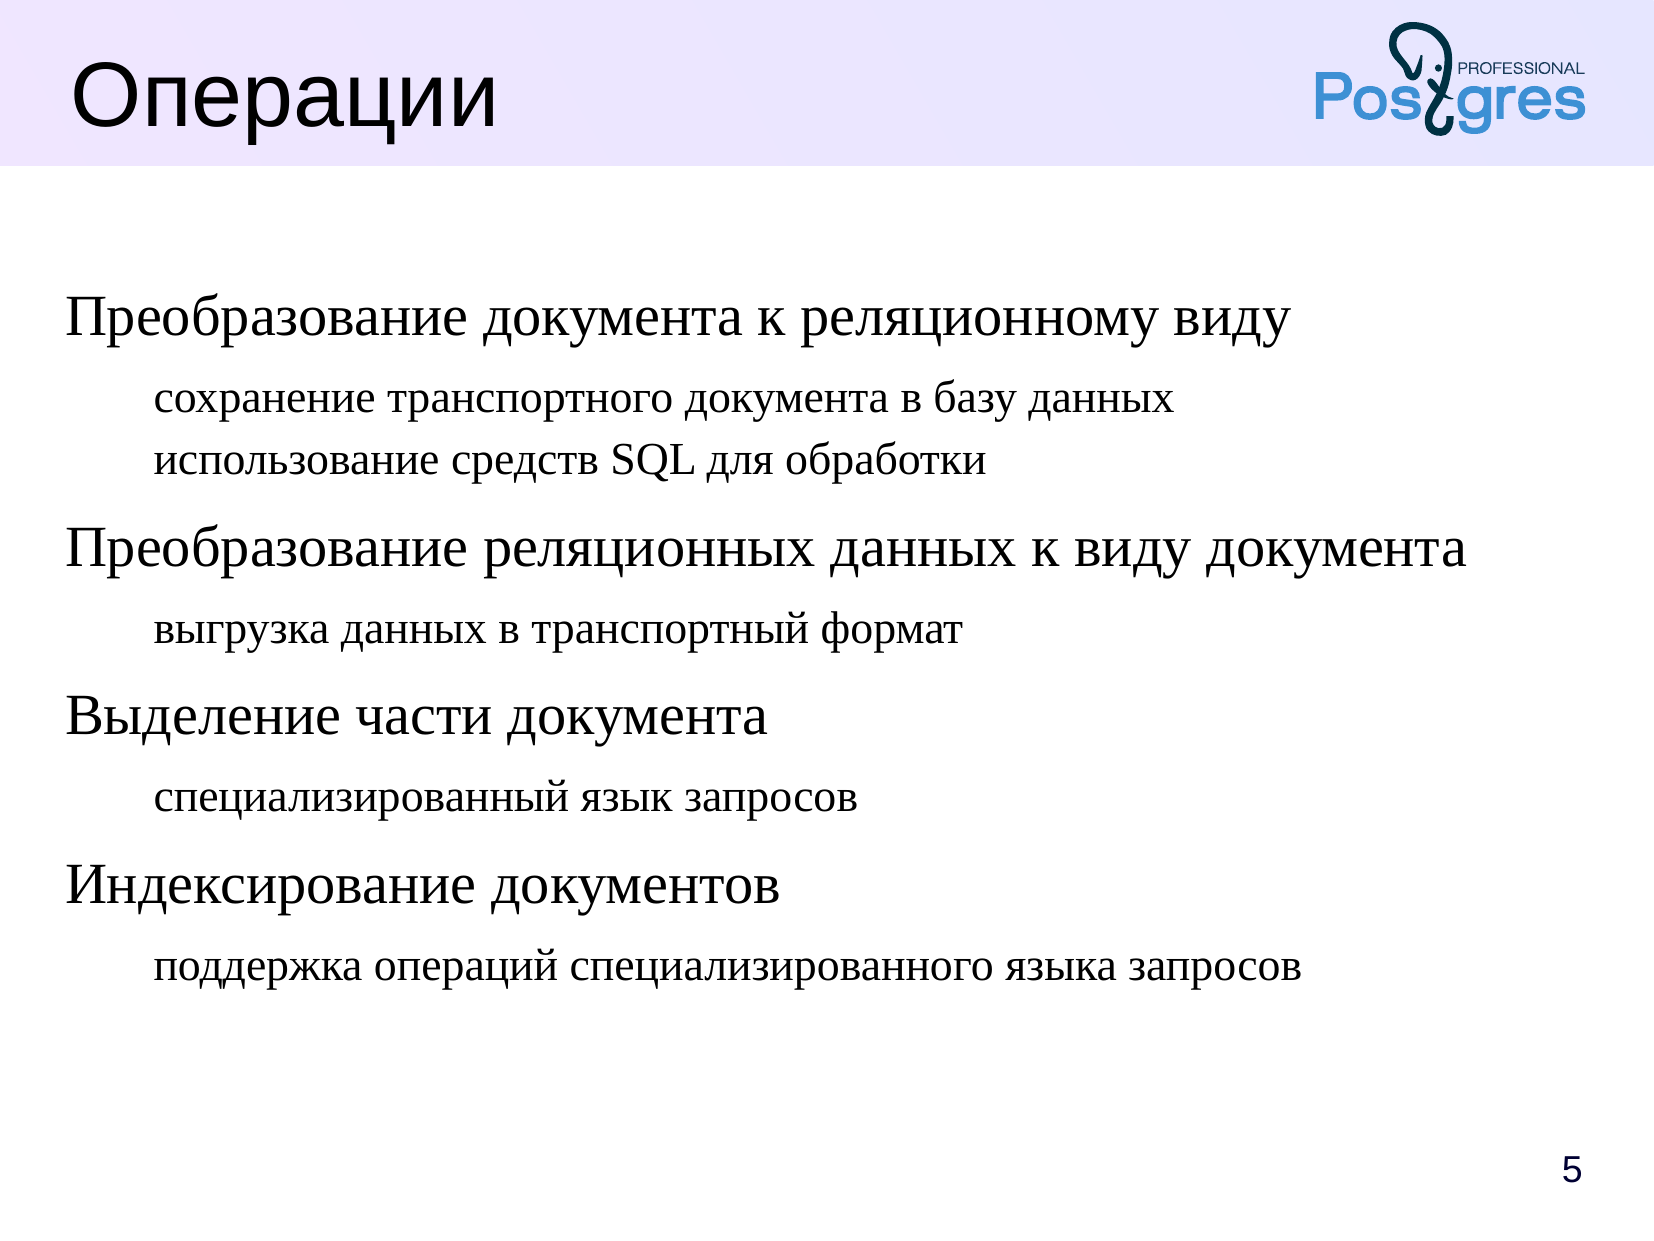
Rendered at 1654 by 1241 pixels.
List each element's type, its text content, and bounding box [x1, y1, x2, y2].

title Операции [70, 43, 1241, 147]
list Преобразование документа к реляционному виду сохранение транспортного документа в базу данных использование средств SQL для обработки Преобразование реляционных данных к виду документа выгрузка данных в транспортный формат Выделение части документа специализированный язык запросов Индексирование документов поддержка операций специализированного языка запросов [64, 283, 1577, 1141]
